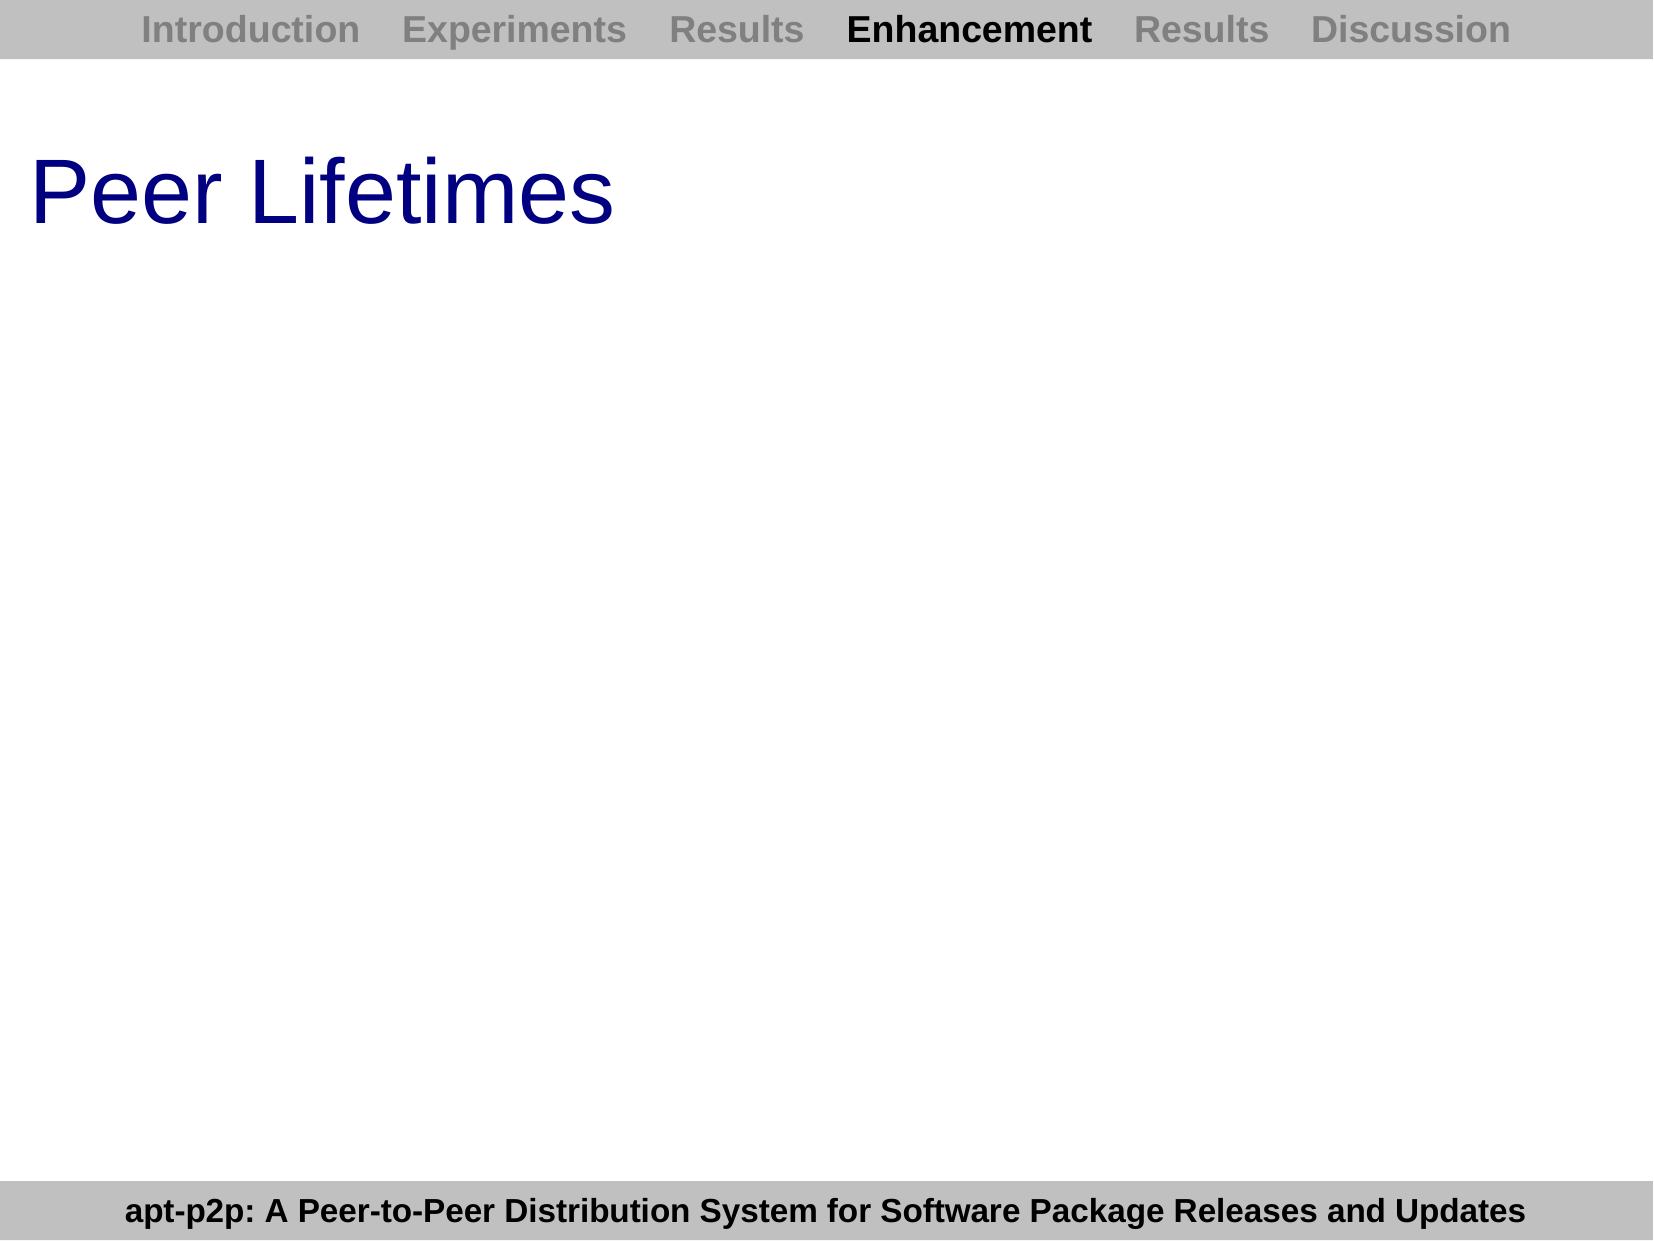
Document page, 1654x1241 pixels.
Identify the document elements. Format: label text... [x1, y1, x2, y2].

title Peer Lifetimes [29, 88, 1442, 296]
